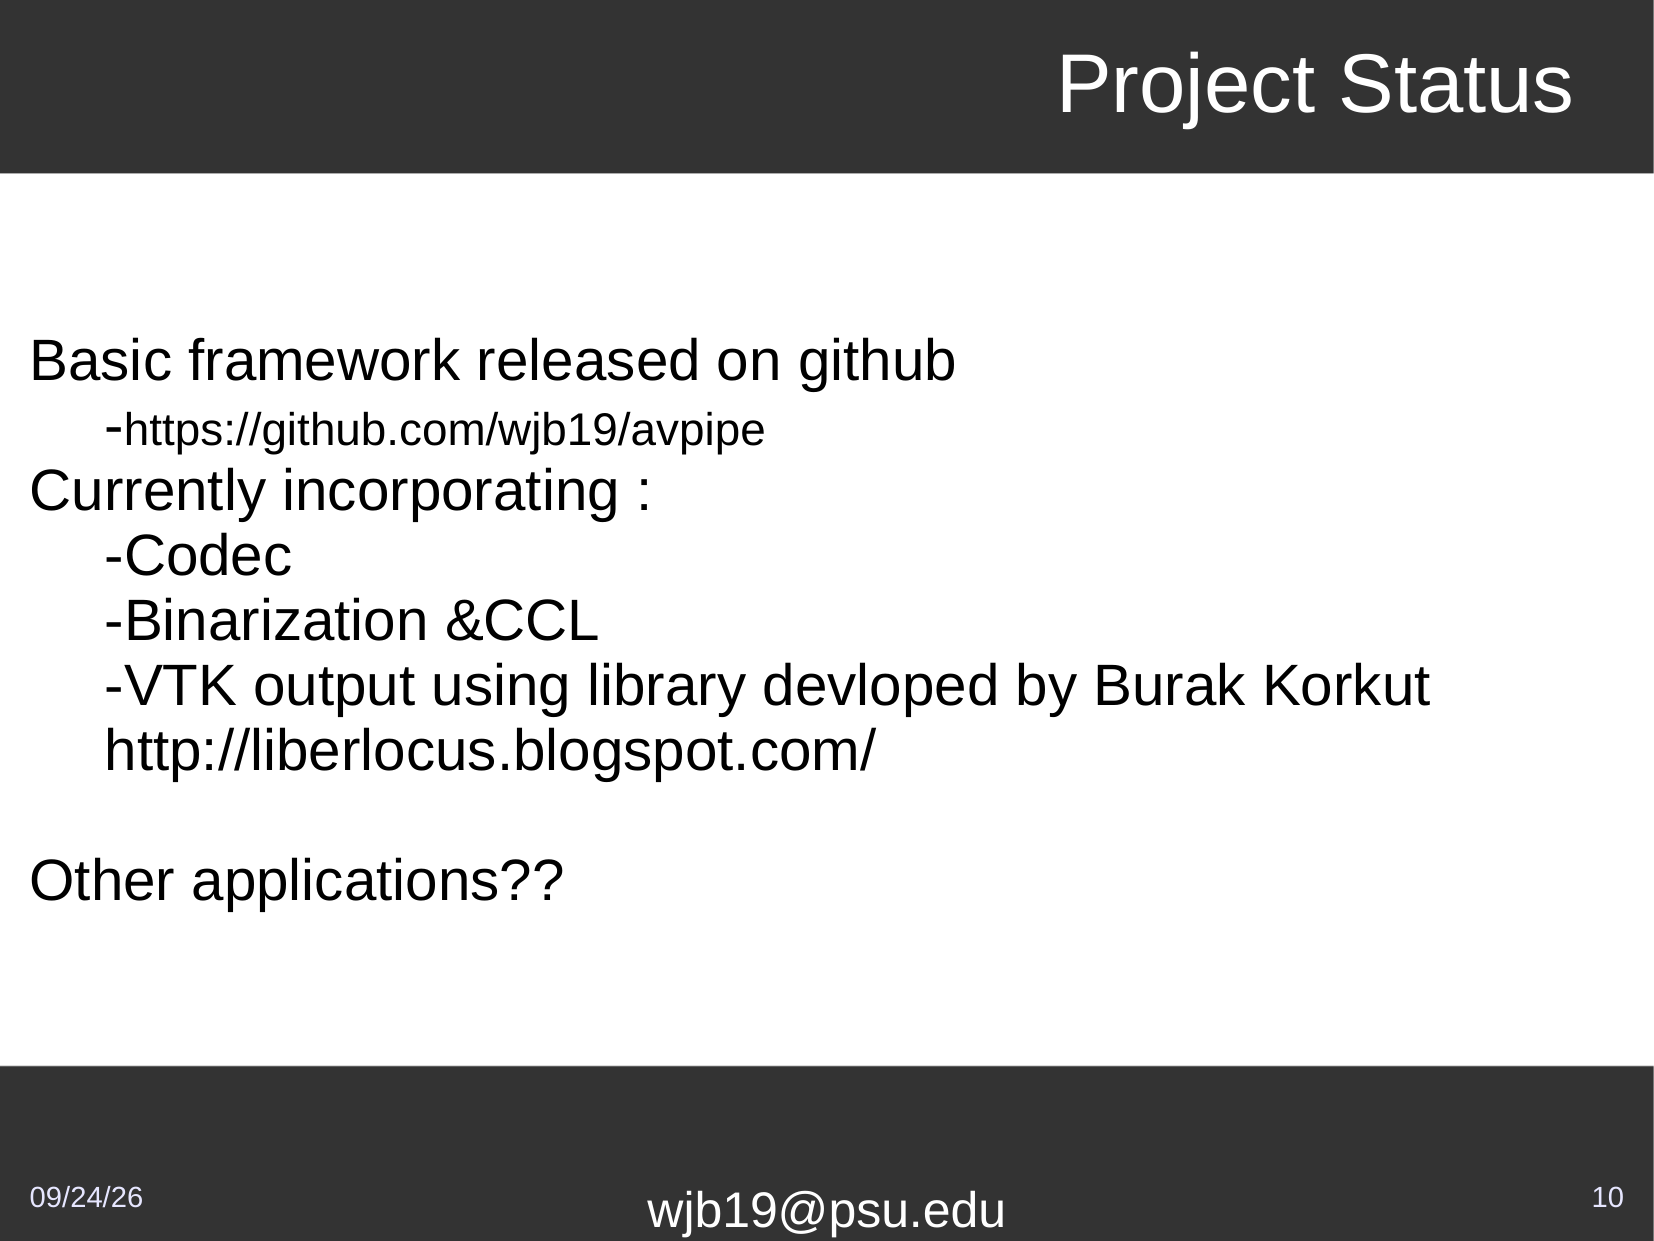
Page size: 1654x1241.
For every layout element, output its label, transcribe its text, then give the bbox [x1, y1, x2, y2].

text_box Project Status [1041, 30, 1591, 138]
picture [0, 0, 1654, 1241]
subtitle wjb19@psu.edu [29, 1182, 1625, 1239]
title Basic framework released on github -https://github.com/wjb19/avpipe Currently incorporating : -Codec -Binarization &CCL -VTK output using library devloped by Burak Korkut http://liberlocus.blogspot.com/ Other applications?? [29, 214, 1625, 1027]
